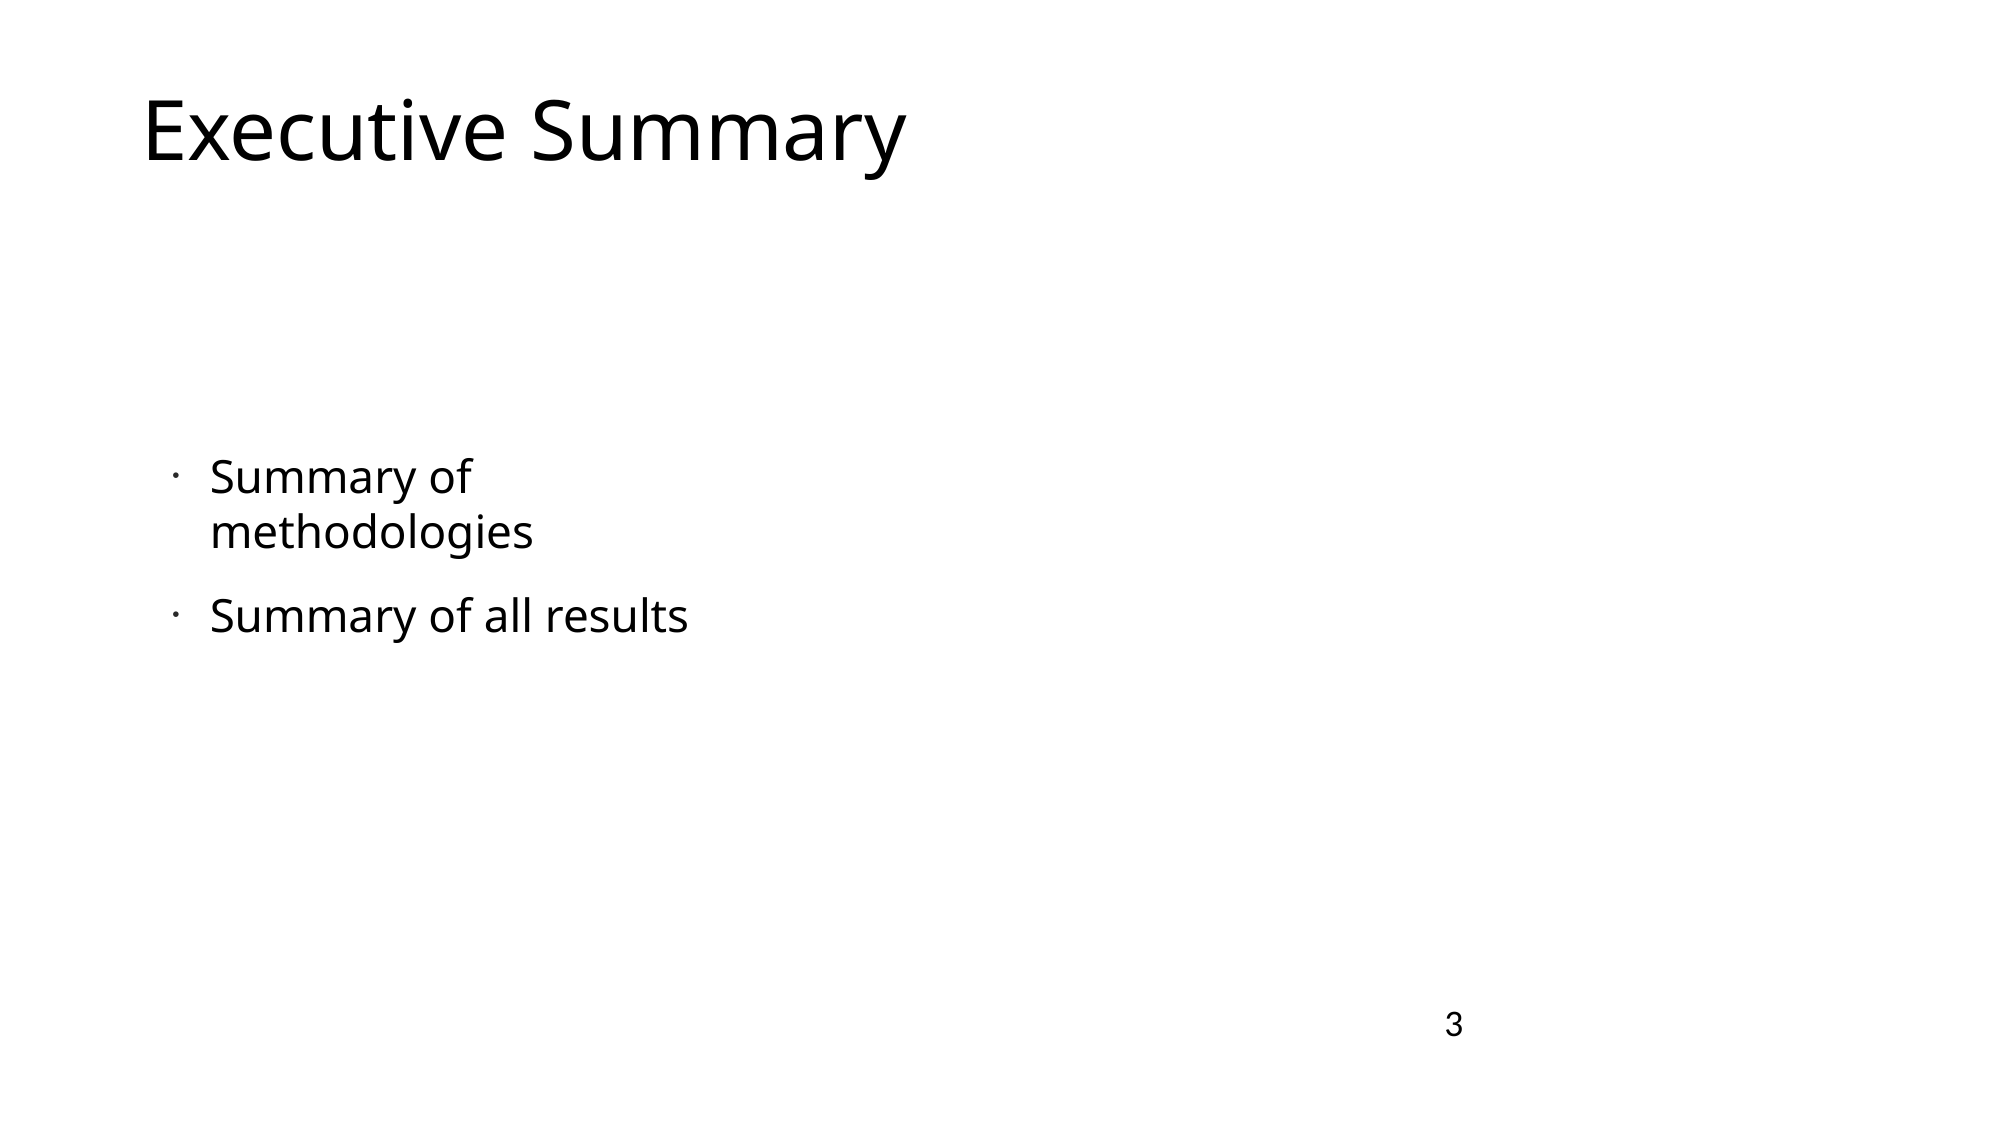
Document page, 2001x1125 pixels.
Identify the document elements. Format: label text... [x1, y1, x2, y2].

text_box Summary of methodologies Summary of all results [157, 440, 817, 611]
slide_number <szám> [1429, 988, 1880, 1055]
text_box Executive Summary [126, 88, 1852, 179]
